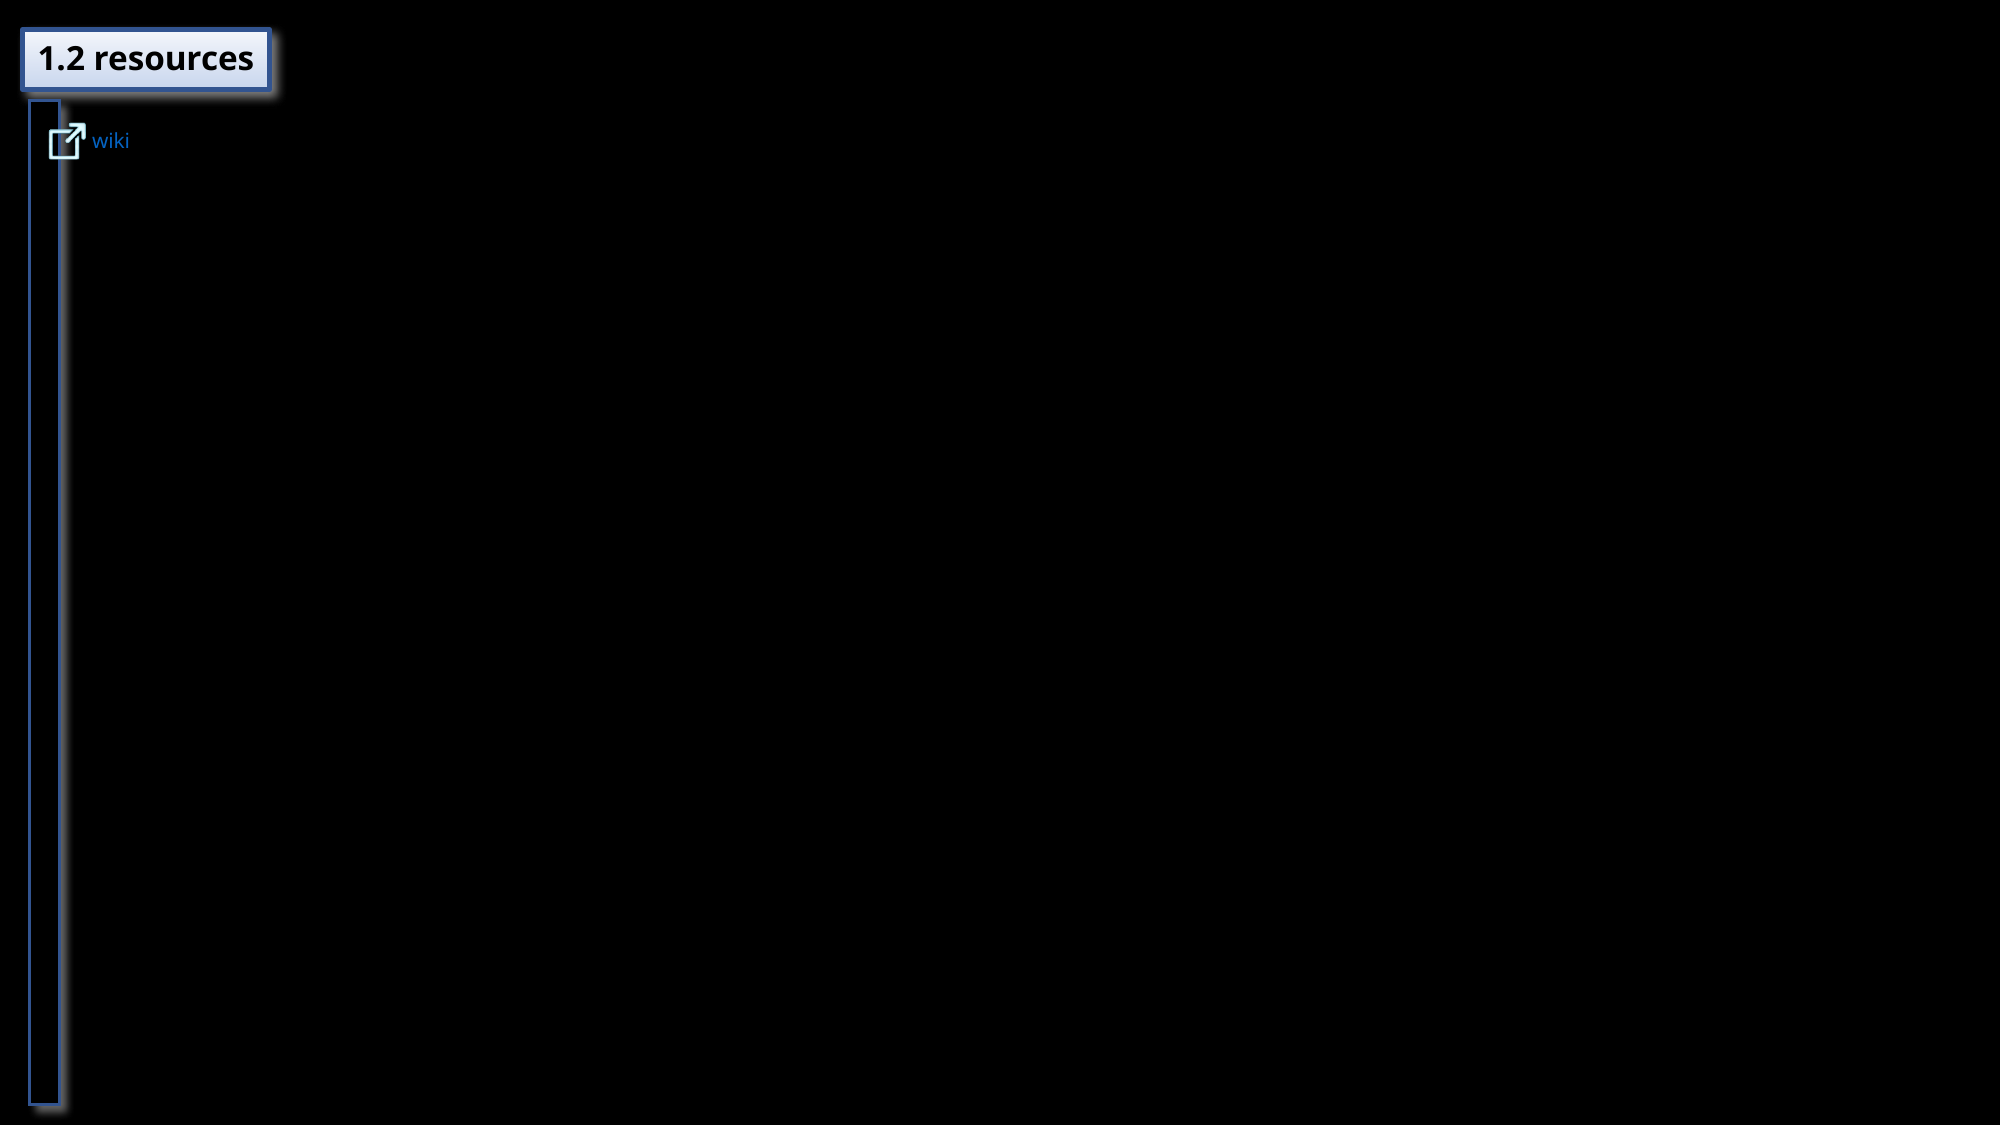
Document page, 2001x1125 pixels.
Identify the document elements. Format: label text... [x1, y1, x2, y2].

text_box wiki [90, 120, 145, 164]
picture [44, 118, 90, 164]
title 1.2 resources [29, 29, 263, 90]
text_box [29, 100, 60, 1105]
